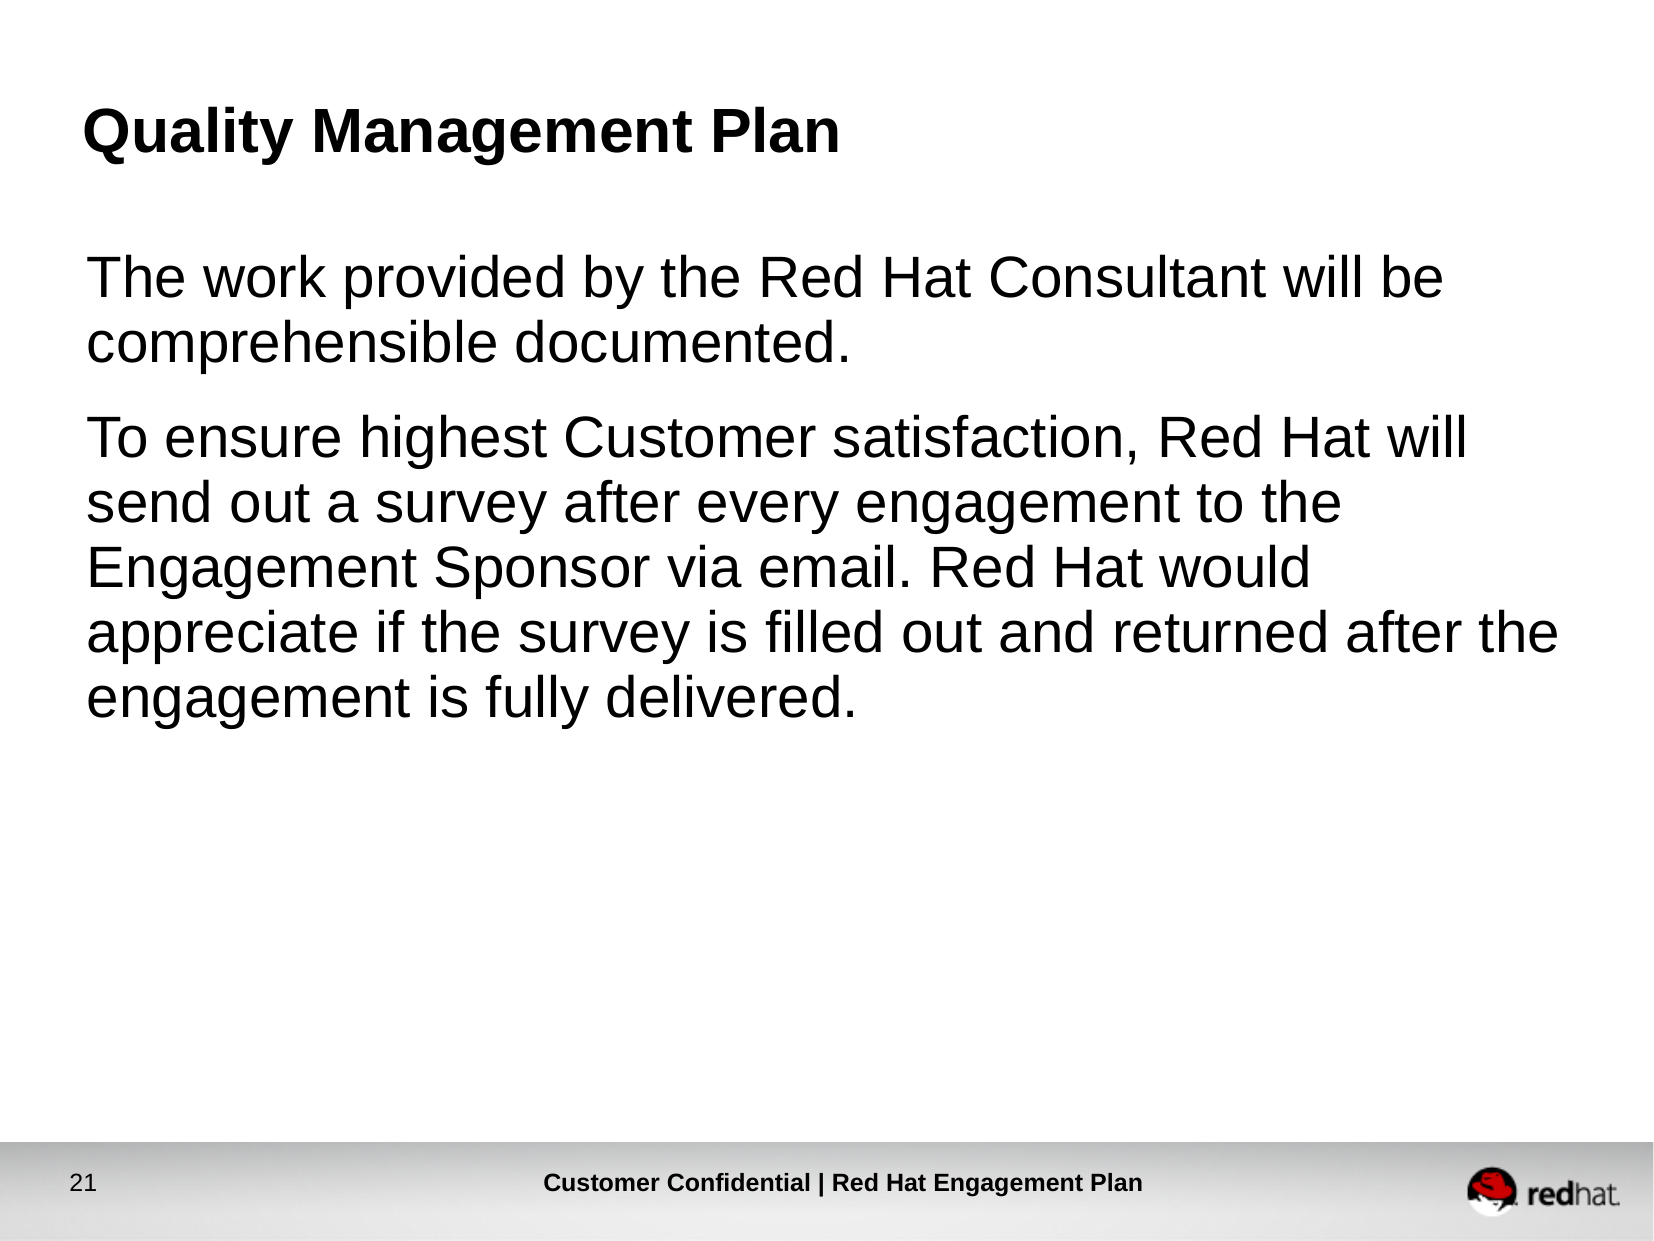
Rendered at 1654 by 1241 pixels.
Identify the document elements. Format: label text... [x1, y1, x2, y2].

title Quality Management Plan [82, 37, 1571, 226]
list The work provided by the Red Hat Consultant will be comprehensible documented. To ensure highest Customer satisfaction, Red Hat will send out a survey after every engagement to the Engagement Sponsor via email. Red Hat would appreciate if the survey is filled out and returned after the engagement is fully delivered. [86, 244, 1576, 1049]
picture [0, 1142, 1654, 1241]
